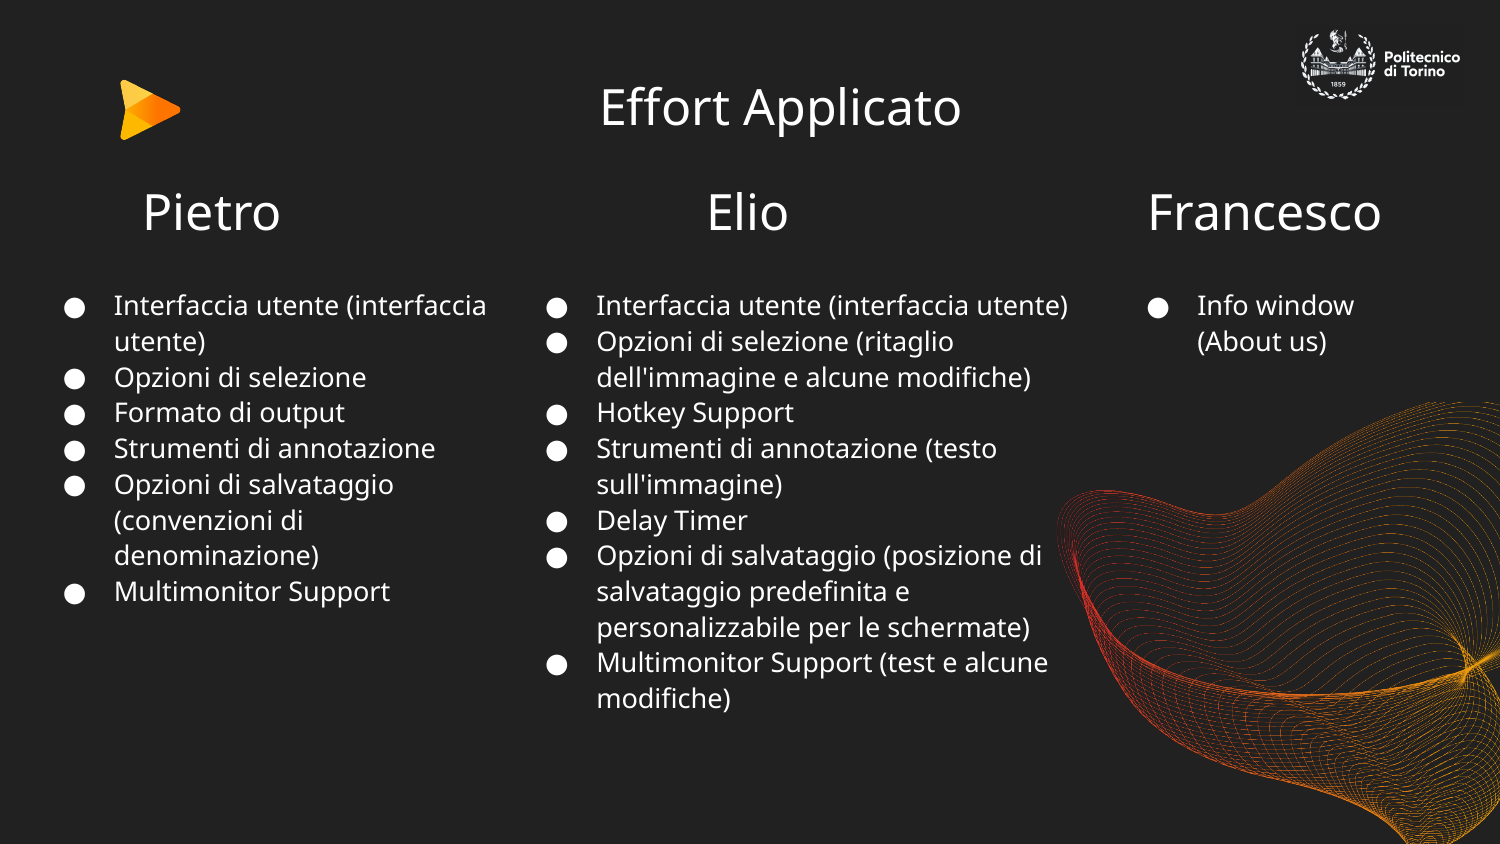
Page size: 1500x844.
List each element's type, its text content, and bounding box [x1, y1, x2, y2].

title Francesco [1132, 151, 1441, 271]
title Elio [690, 151, 809, 270]
text_box Effort Applicato [584, 60, 1047, 151]
title Pietro [127, 151, 302, 270]
subtitle Interfaccia utente (interfaccia utente) Opzioni di selezione (ritaglio dell'immagine e alcune modifiche) Hotkey Support Strumenti di annotazione (testo sull'immagine) Delay Timer Opzioni di salvataggio (posizione di salvataggio predefinita e personalizzabile per le schermate) Multimonitor Support (test e alcune modifiche) [506, 270, 1098, 714]
picture [1056, 402, 1500, 844]
subtitle Interfaccia utente (interfaccia utente) Opzioni di selezione Formato di output Strumenti di annotazione Opzioni di salvataggio (convenzioni di denominazione) Multimonitor Support [23, 270, 506, 624]
picture [1297, 25, 1465, 106]
picture [119, 78, 181, 140]
subtitle Info window (About us) [1107, 270, 1404, 340]
